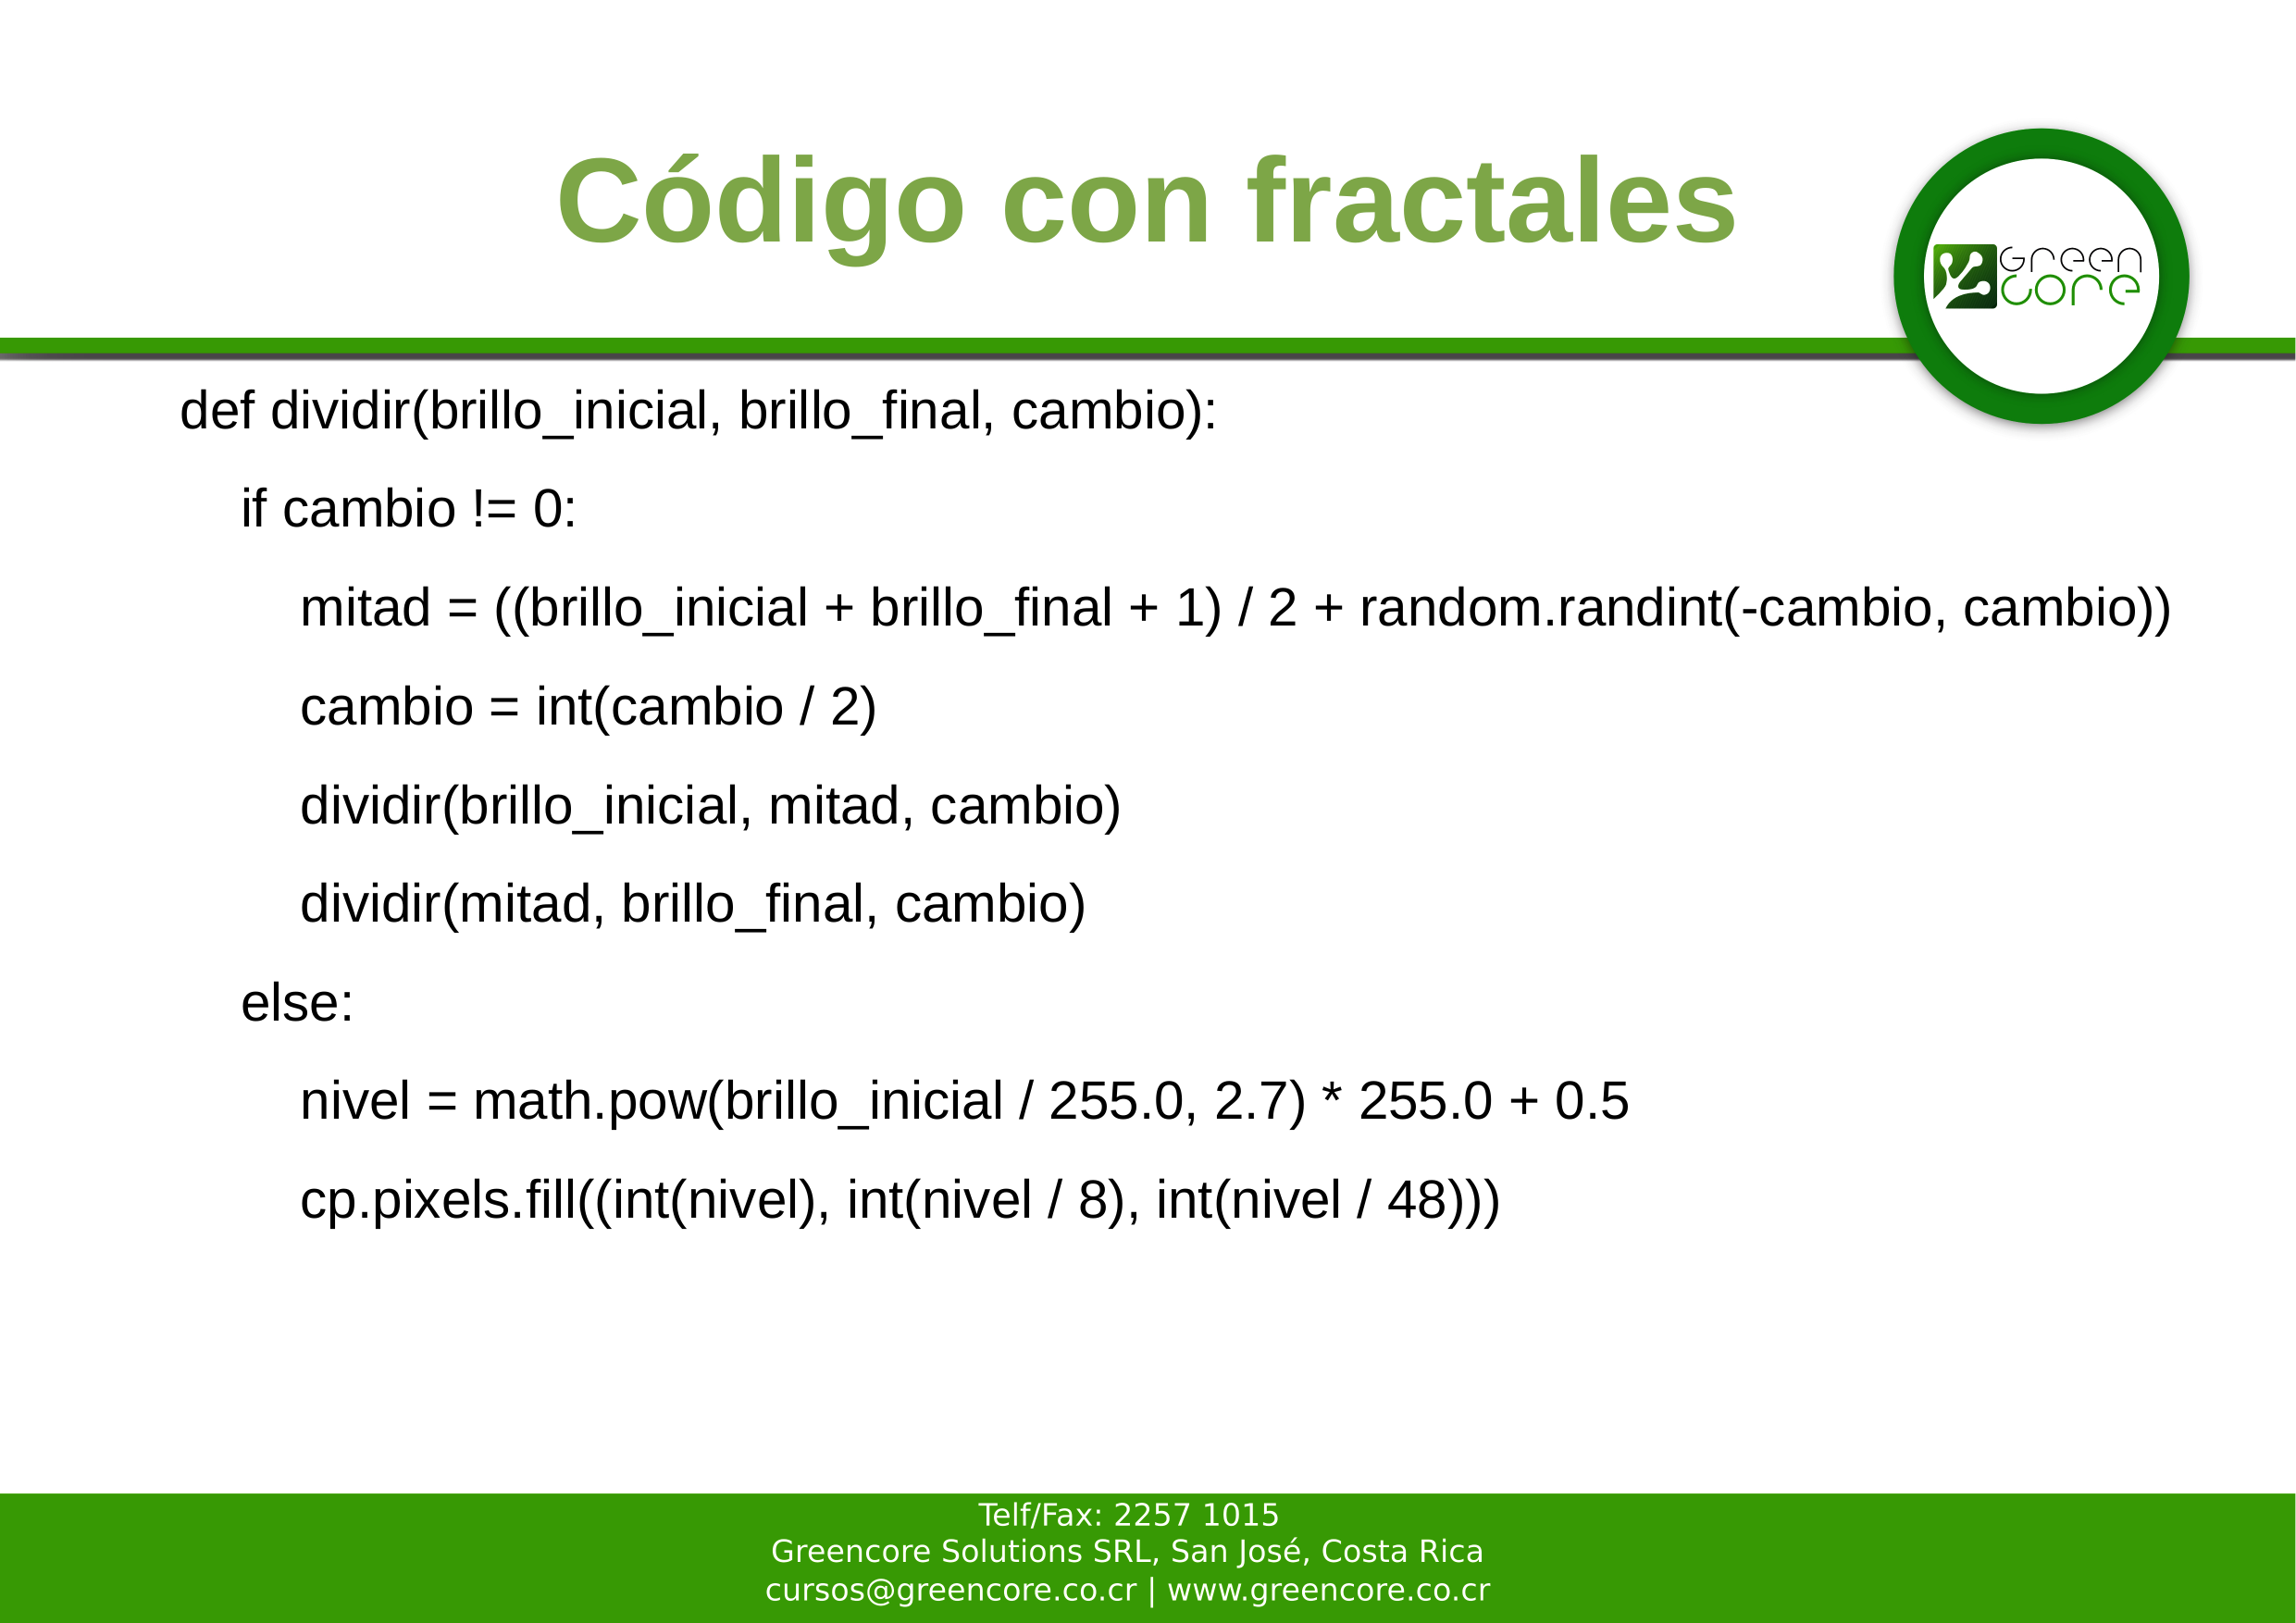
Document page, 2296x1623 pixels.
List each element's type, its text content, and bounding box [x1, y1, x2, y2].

picture [0, 0, 2296, 1623]
list def dividir(brillo_inicial, brillo_final, cambio): if cambio != 0: mitad = ((brillo_inicial + brillo_final + 1) / 2 + random.randint(-cambio, cambio)) cambio = int(cambio / 2) dividir(brillo_inicial, mitad, cambio) dividir(mitad, brillo_final, cambio) else: nivel = math.pow(brillo_inicial / 255.0, 2.7) * 255.0 + 0.5 cp.pixels.fill((int(nivel), int(nivel / 8), int(nivel / 48))) [115, 379, 2181, 1489]
title Código con fractales [115, 64, 2181, 336]
